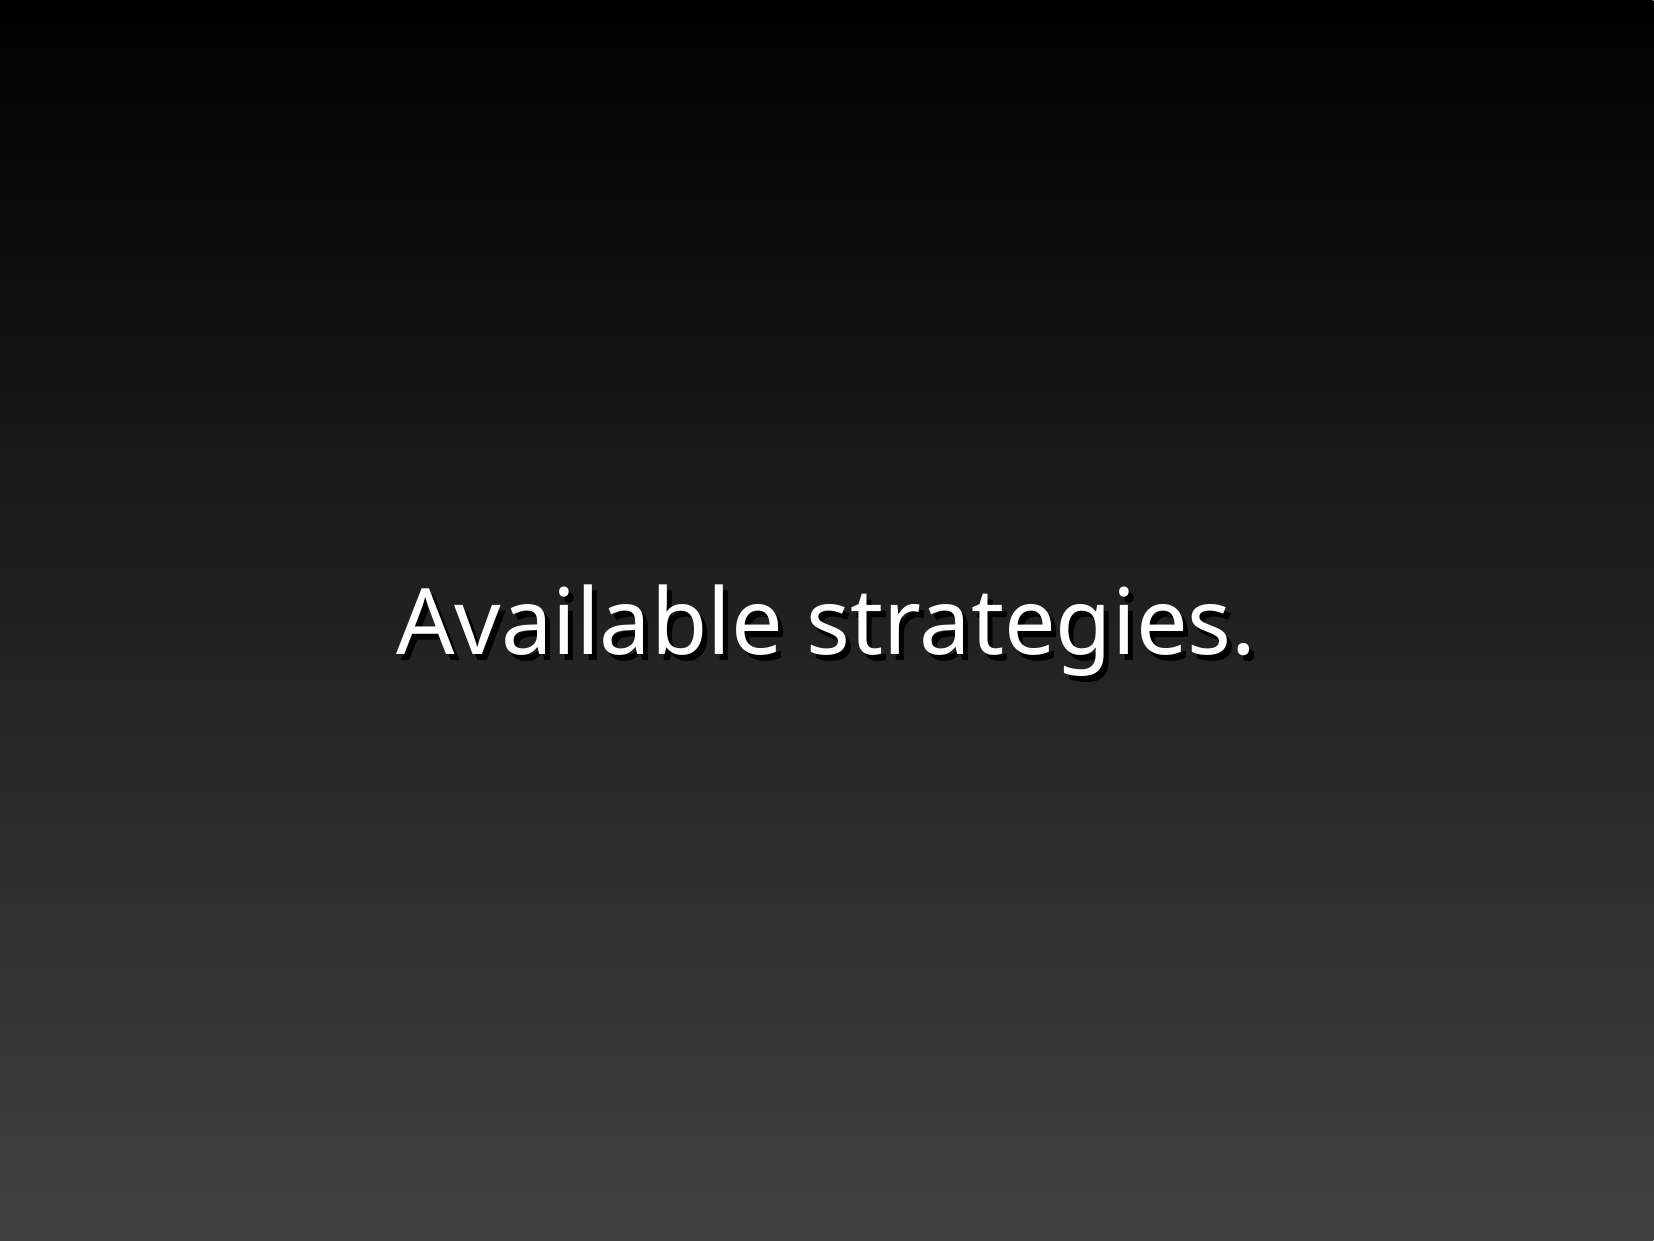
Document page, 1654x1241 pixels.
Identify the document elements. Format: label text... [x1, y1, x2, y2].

title Available strategies. [82, 515, 1571, 724]
